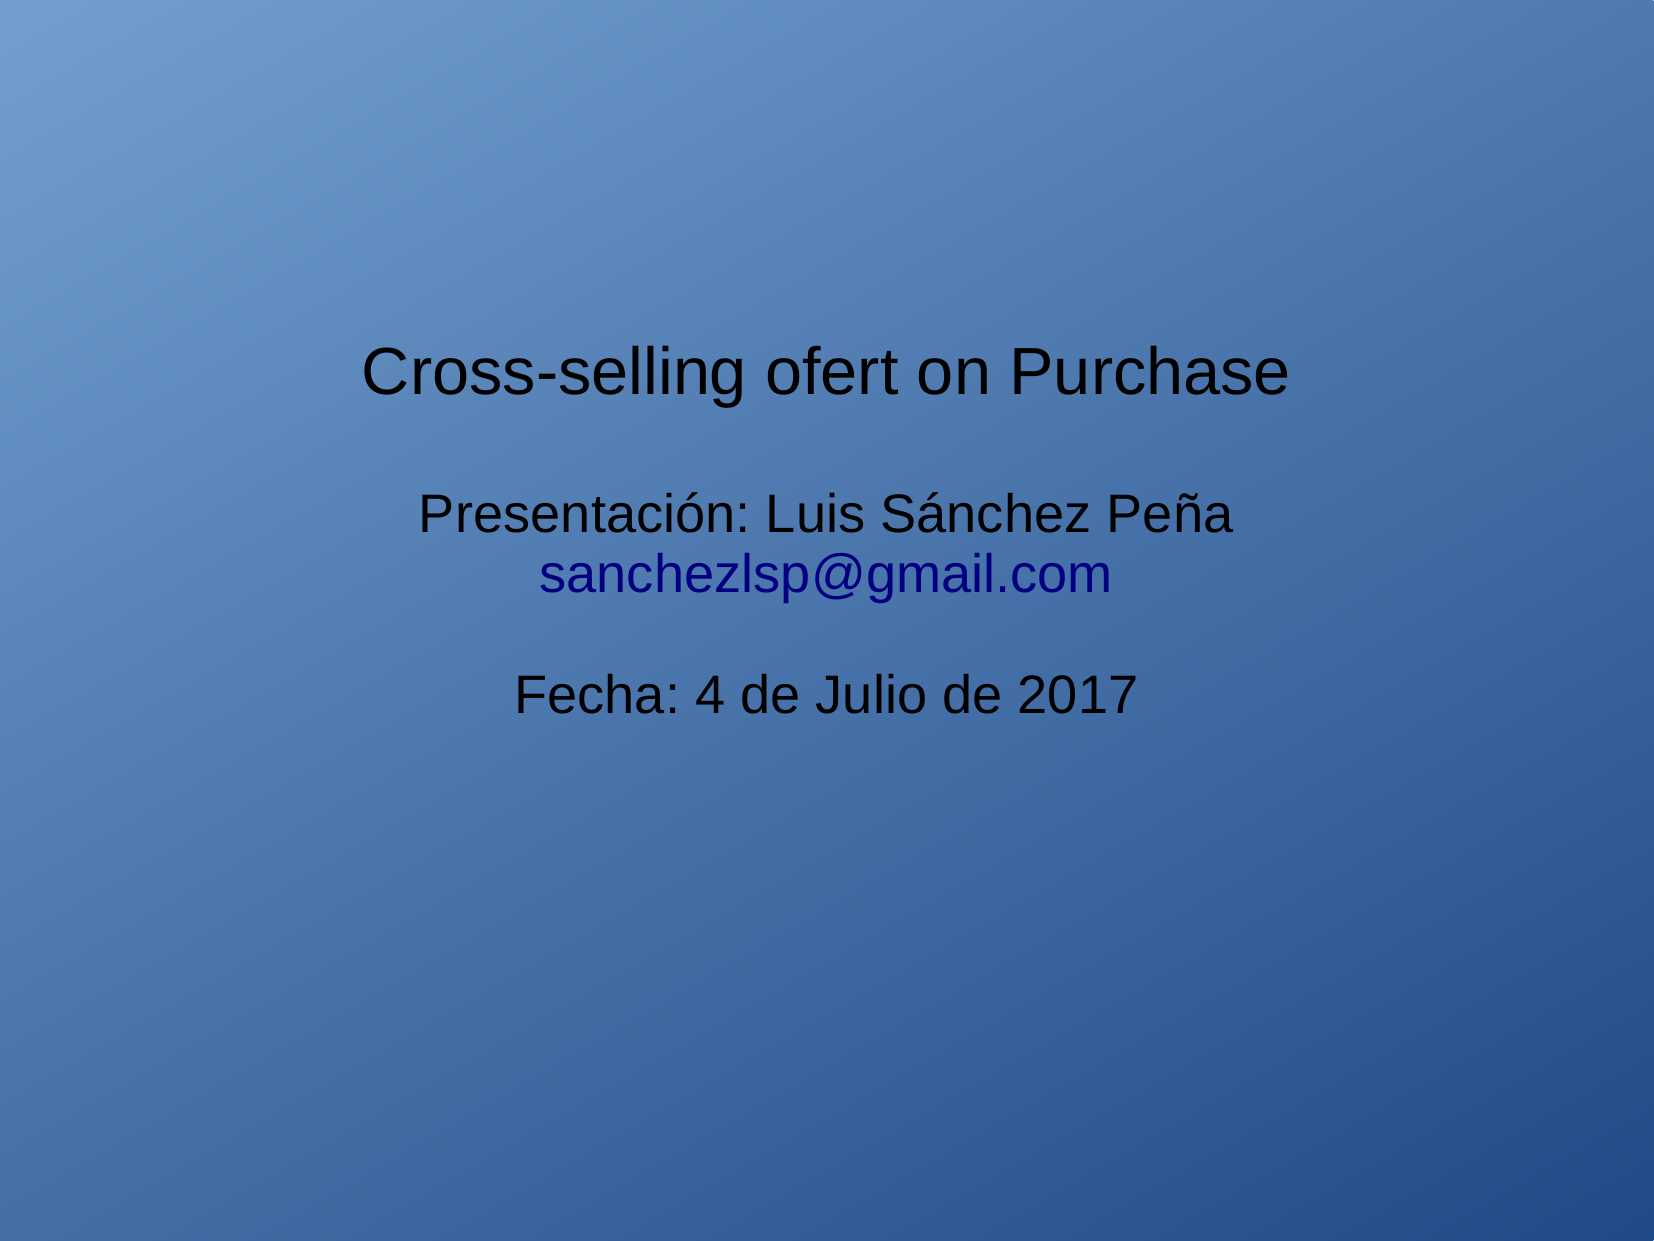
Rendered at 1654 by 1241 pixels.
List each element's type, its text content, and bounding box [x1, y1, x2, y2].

subtitle Cross-selling ofert on Purchase Presentación: Luis Sánchez Peña sanchezlsp@gmail.com Fecha: 4 de Julio de 2017 [82, 49, 1571, 1010]
